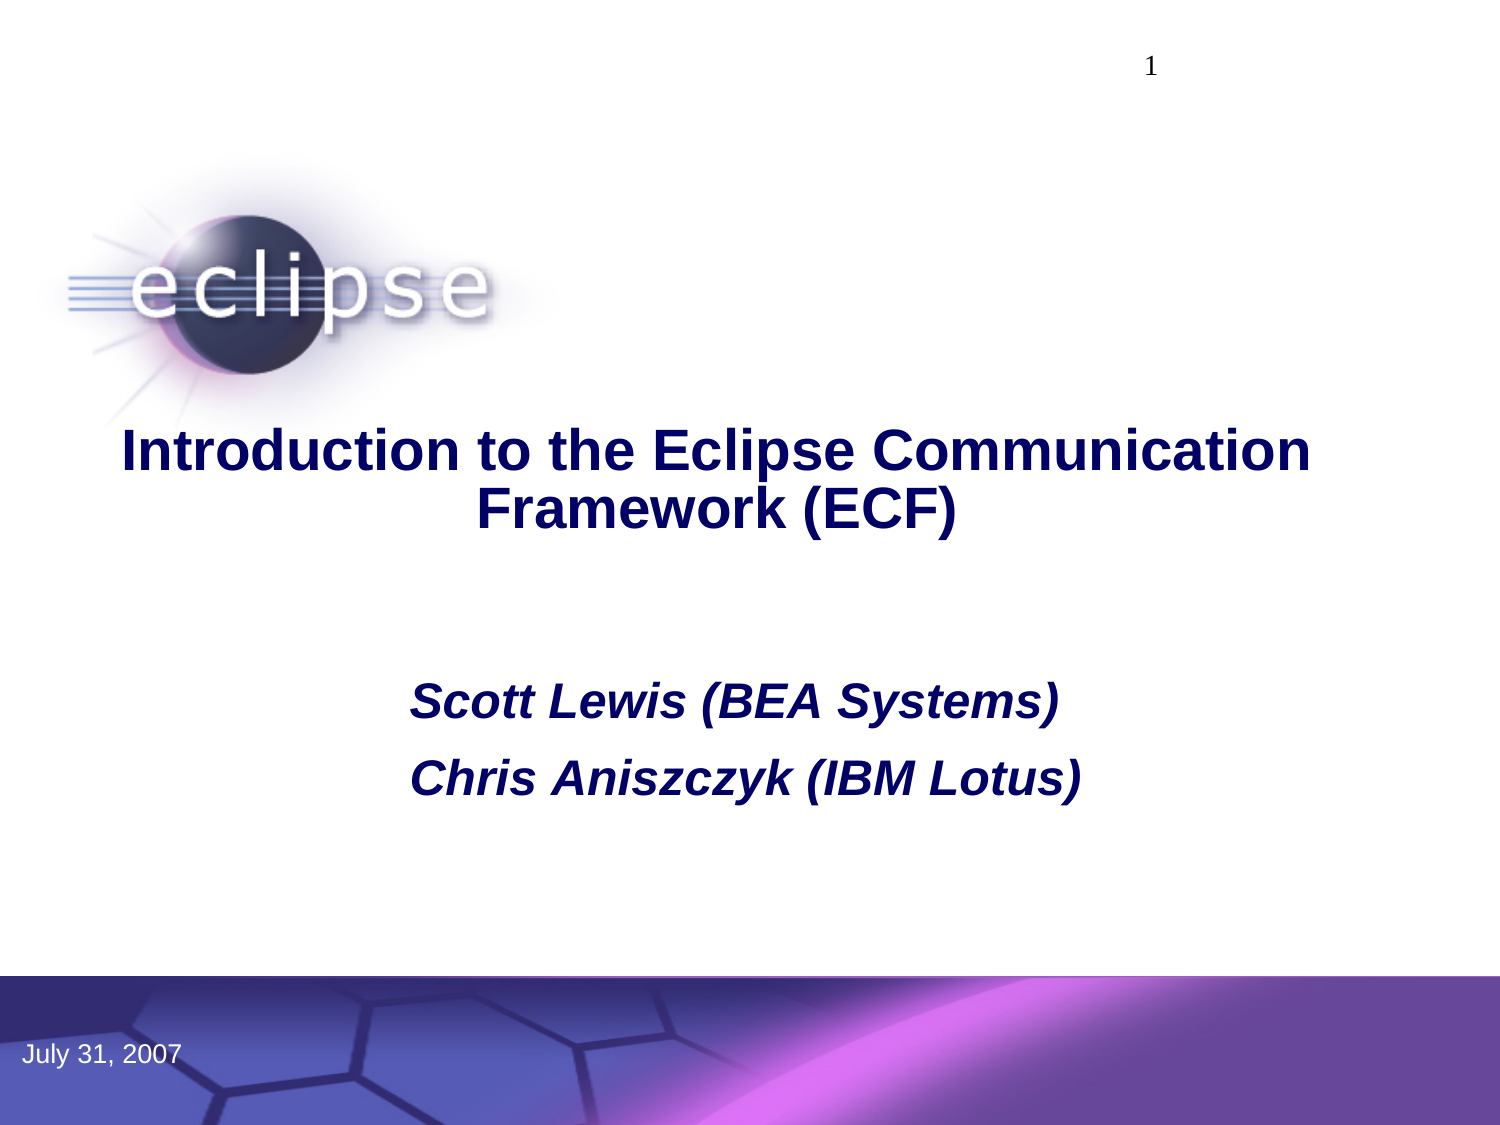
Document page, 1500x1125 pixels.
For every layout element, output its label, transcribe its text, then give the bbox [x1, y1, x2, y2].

subtitle Scott Lewis (BEA Systems) Chris Aniszczyk (IBM Lotus) [319, 666, 1370, 894]
picture [0, 0, 585, 585]
title Introduction to the Eclipse Communication Framework (ECF) [64, 415, 1370, 658]
picture [0, 976, 1500, 1125]
